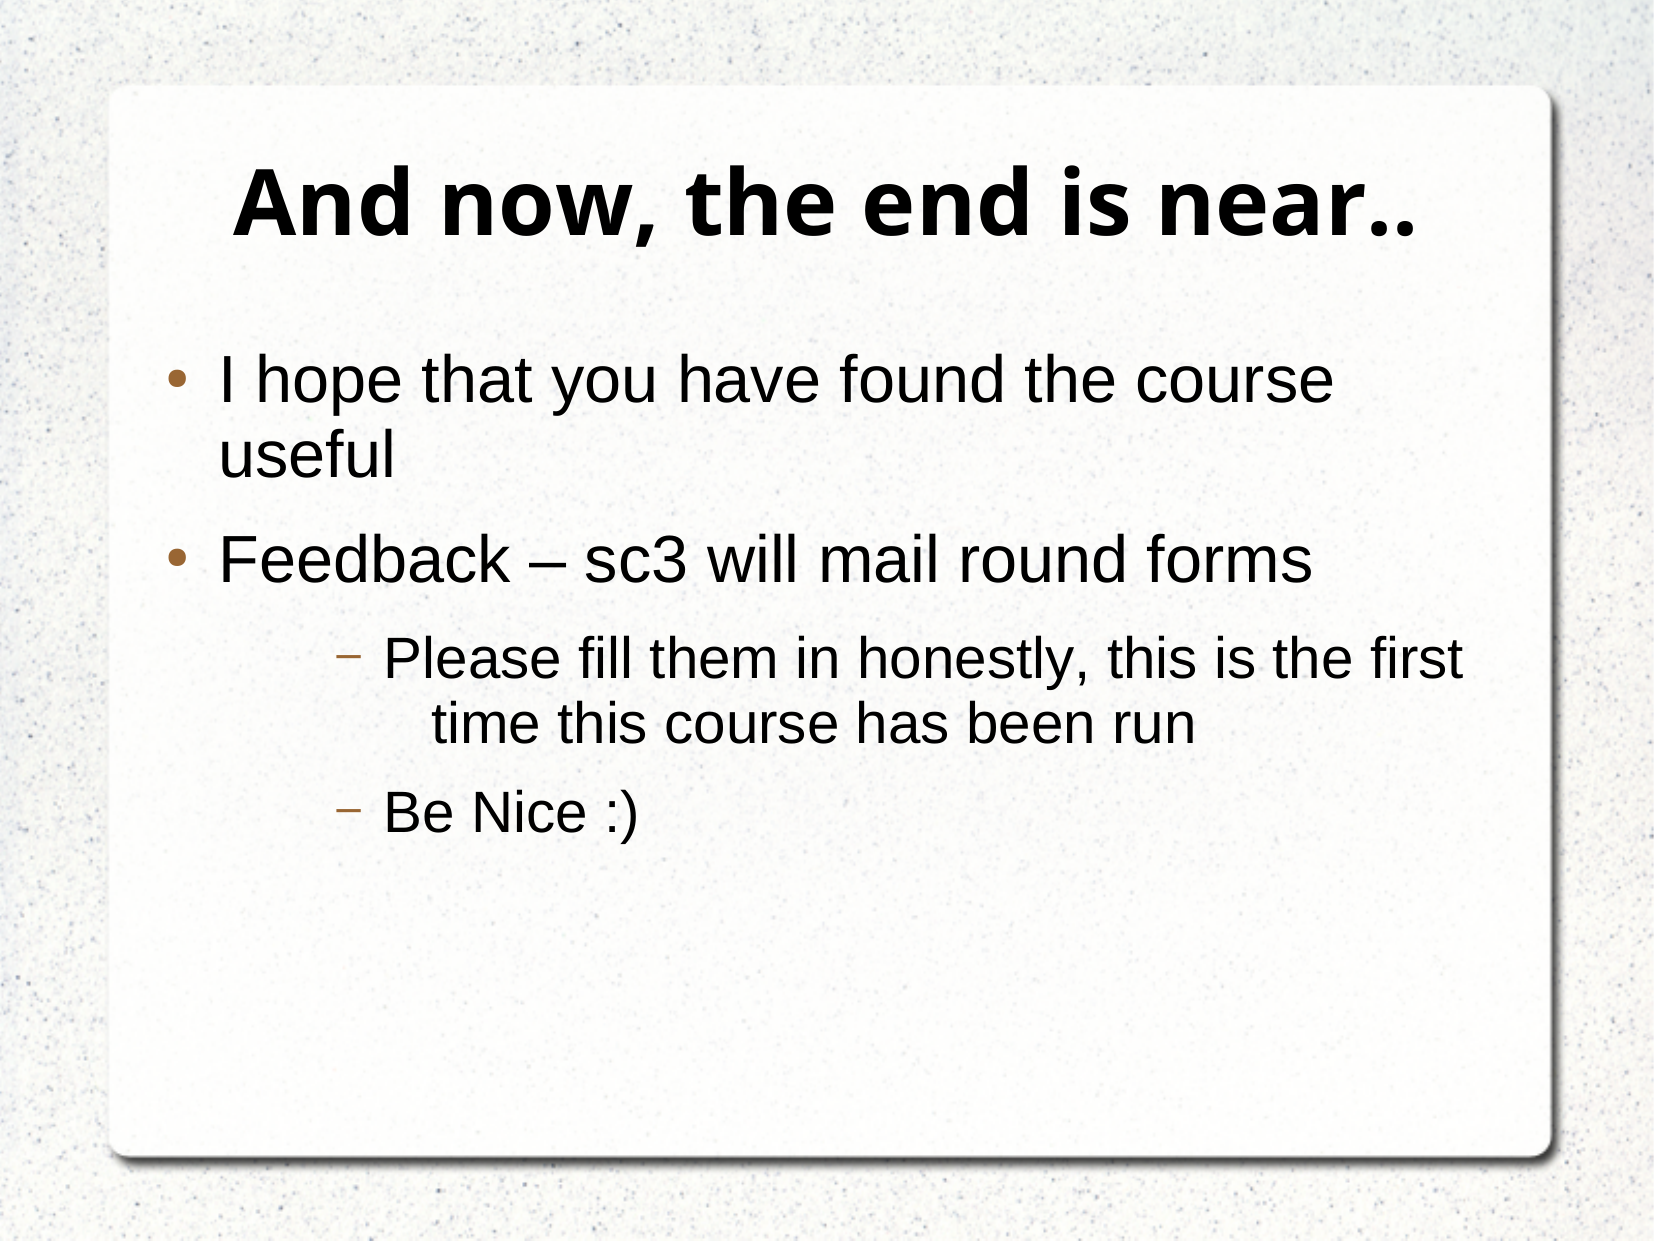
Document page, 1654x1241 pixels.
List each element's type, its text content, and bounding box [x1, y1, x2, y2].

picture [0, 0, 1654, 1241]
list I hope that you have found the course useful Feedback – sc3 will mail round forms Please fill them in honestly, this is the first time this course has been run Be Nice :) [147, 342, 1506, 978]
title And now, the end is near.. [118, 96, 1536, 304]
